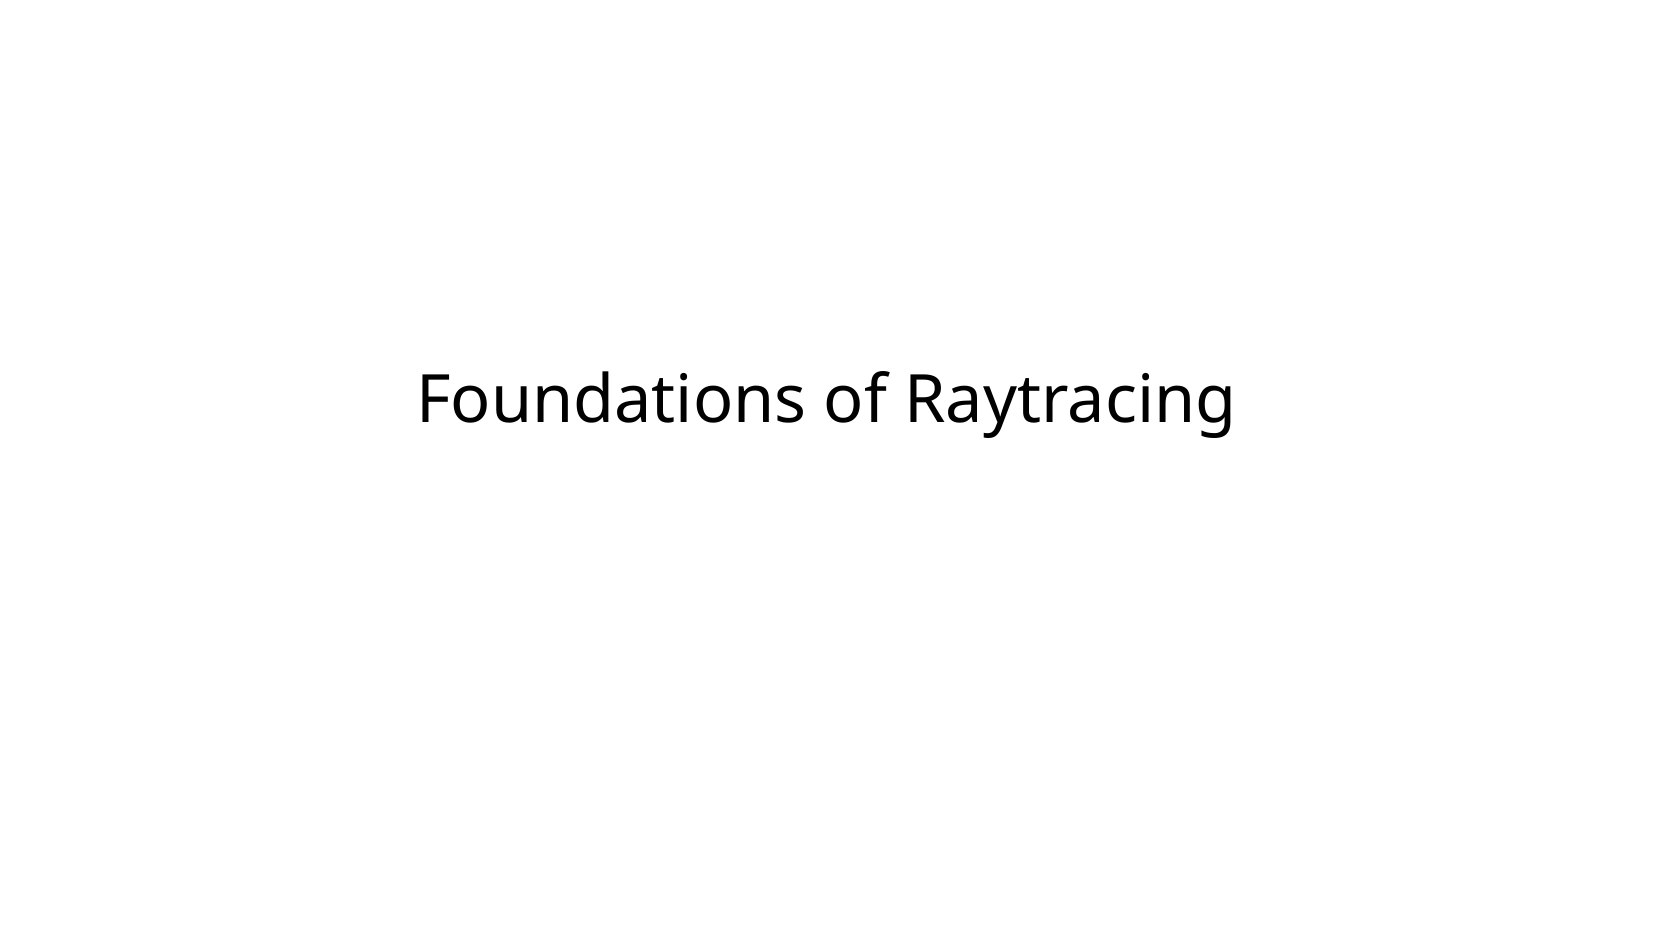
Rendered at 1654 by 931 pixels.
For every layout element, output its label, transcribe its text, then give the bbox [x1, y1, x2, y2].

subtitle Foundations of Raytracing [82, 37, 1571, 757]
